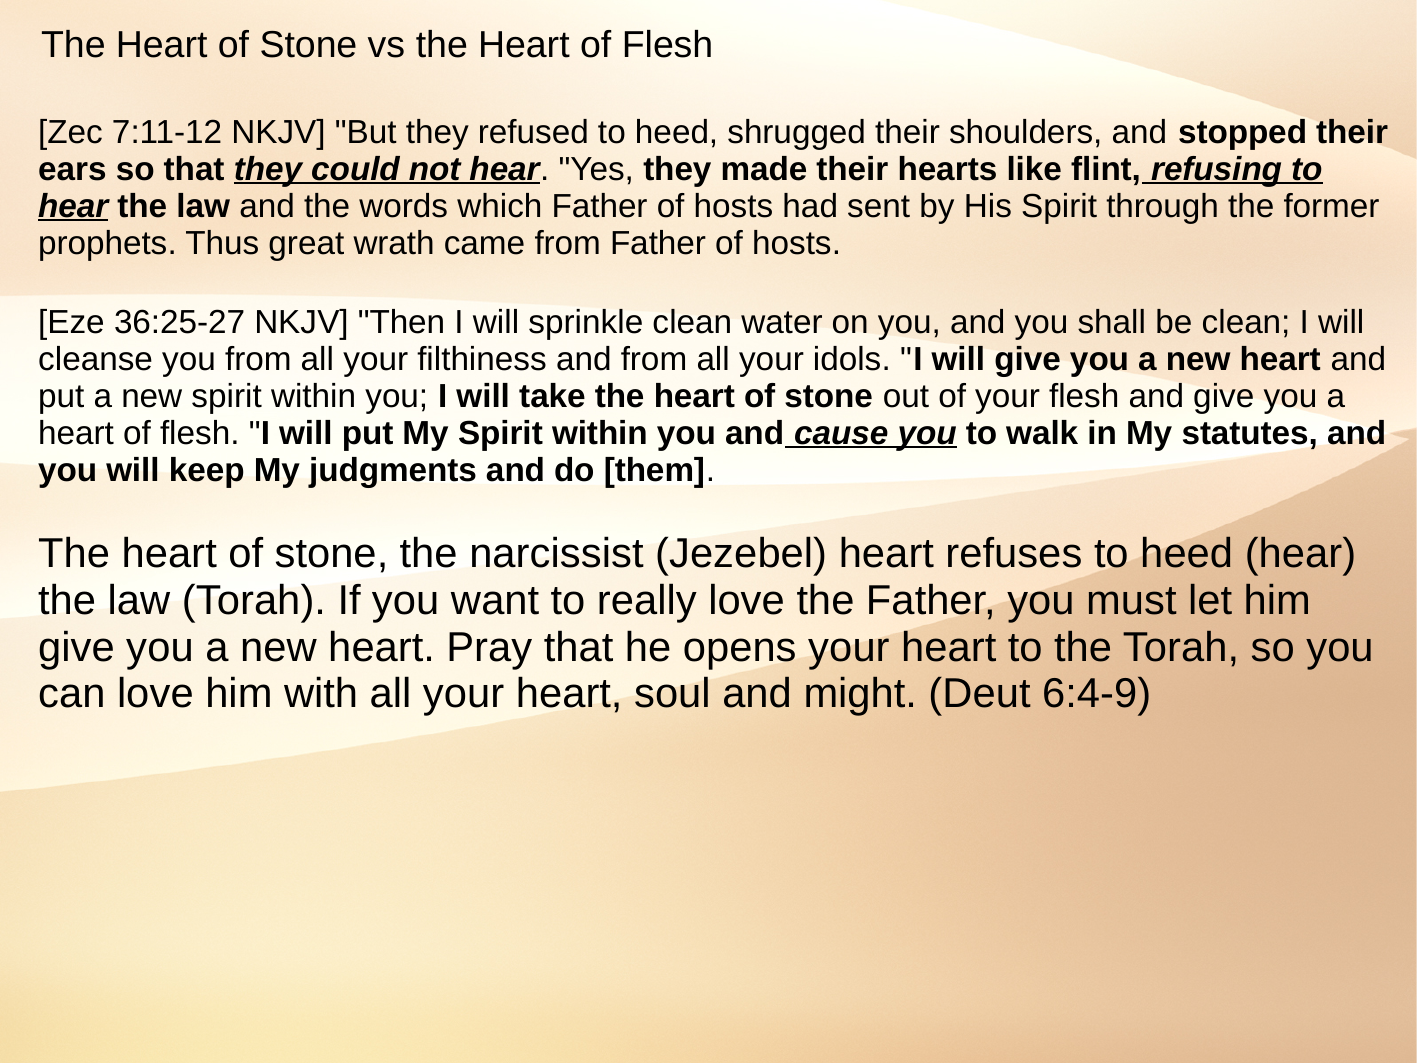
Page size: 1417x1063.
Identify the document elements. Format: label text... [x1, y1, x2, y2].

picture [0, 0, 1417, 1063]
text_box The Heart of Stone vs the Heart of Flesh [26, 16, 1395, 105]
text_box [Zec 7:11-12 NKJV] "But they refused to heed, shrugged their shoulders, and stopped their ears so that they could not hear. "Yes, they made their hearts like flint, refusing to hear the law and the words which Father of hosts had sent by His Spirit through the former prophets. Thus great wrath came from Father of hosts. [Eze 36:25-27 NKJV] "Then I will sprinkle clean water on you, and you shall be clean; I will cleanse you from all your filthiness and from all your idols. "I will give you a new heart and put a new spirit within you; I will take the heart of stone out of your flesh and give you a heart of flesh. "I will put My Spirit within you and cause you to walk in My statutes, and you will keep My judgments and do [them]. The heart of stone, the narcissist (Jezebel) heart refuses to heed (hear) the law (Torah). If you want to really love the Father, you must let him give you a new heart. Pray that he opens your heart to the Torah, so you can love him with all your heart, soul and might. (Deut 6:4-9) [23, 105, 1405, 1048]
